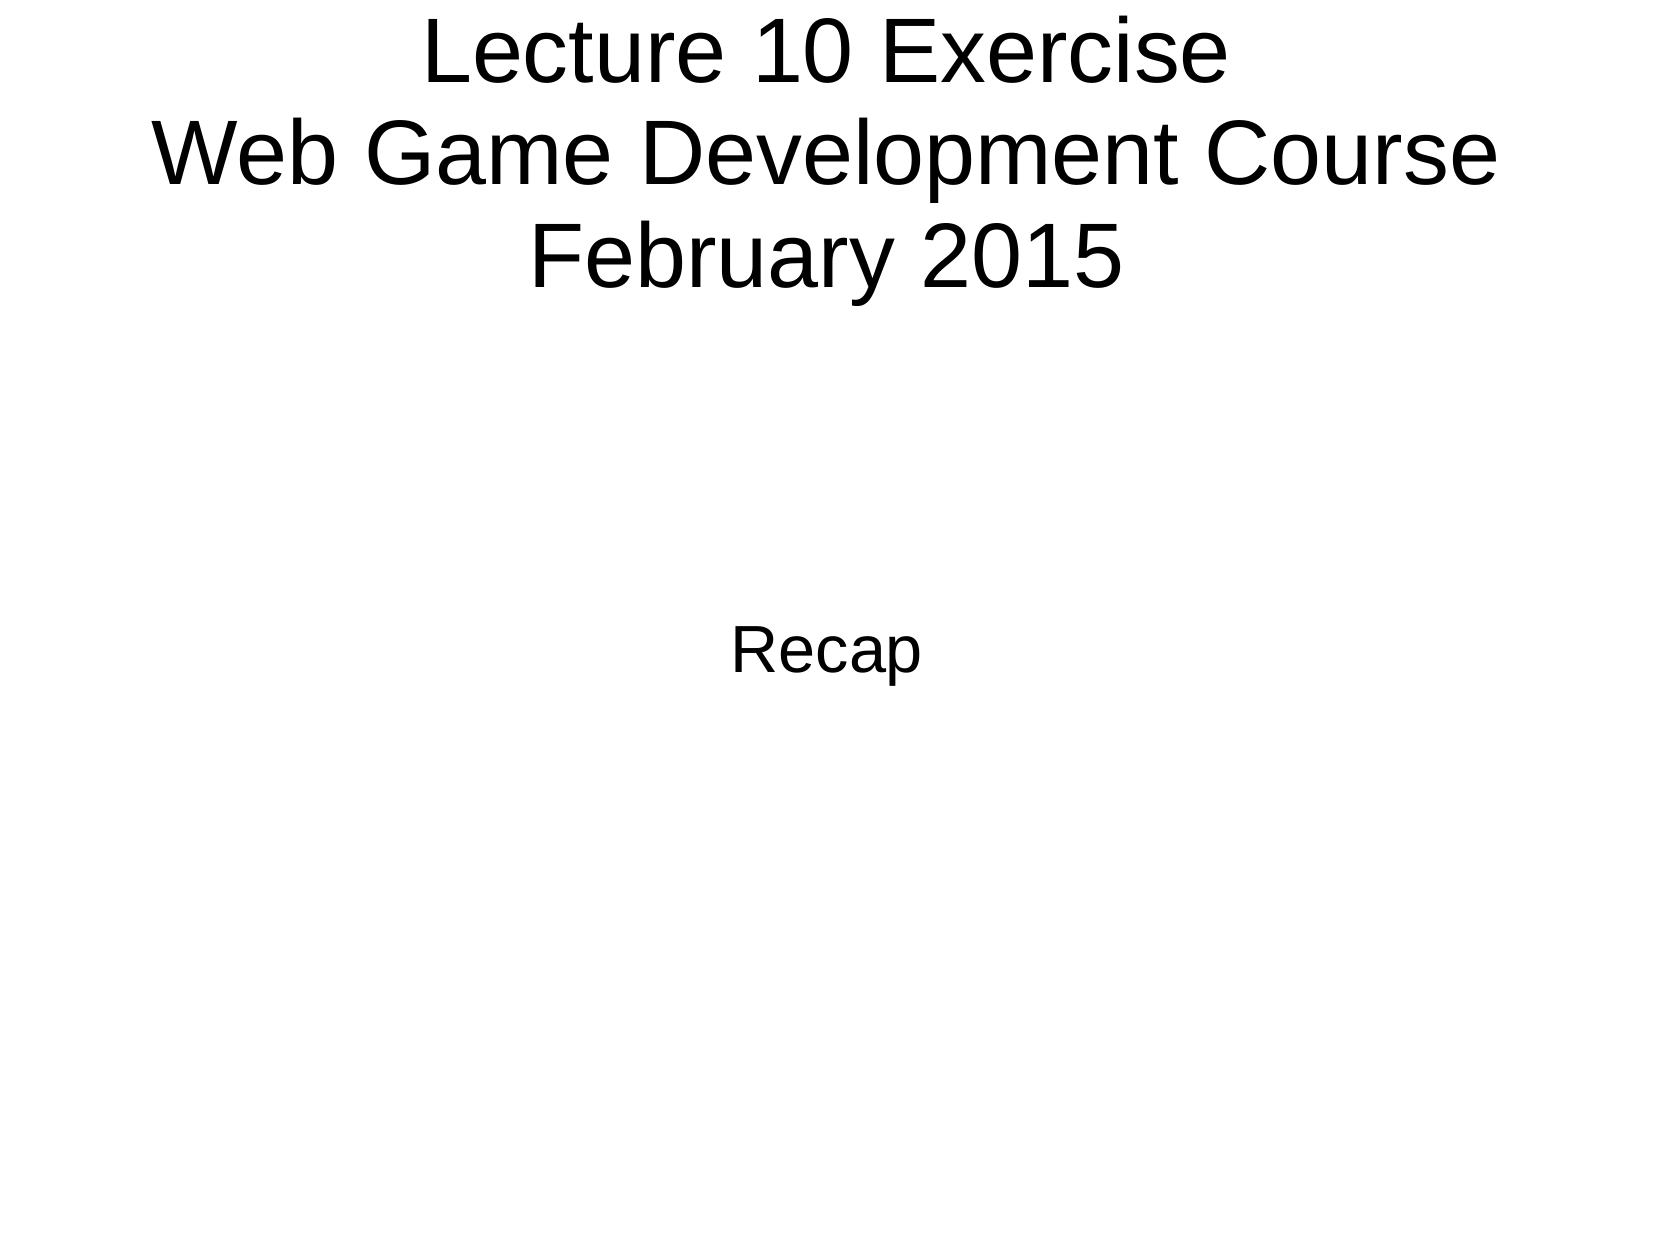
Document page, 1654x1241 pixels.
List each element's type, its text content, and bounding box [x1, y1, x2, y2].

title Lecture 10 Exercise Web Game Development Course February 2015 [82, 0, 1571, 290]
subtitle Recap [82, 290, 1571, 1010]
